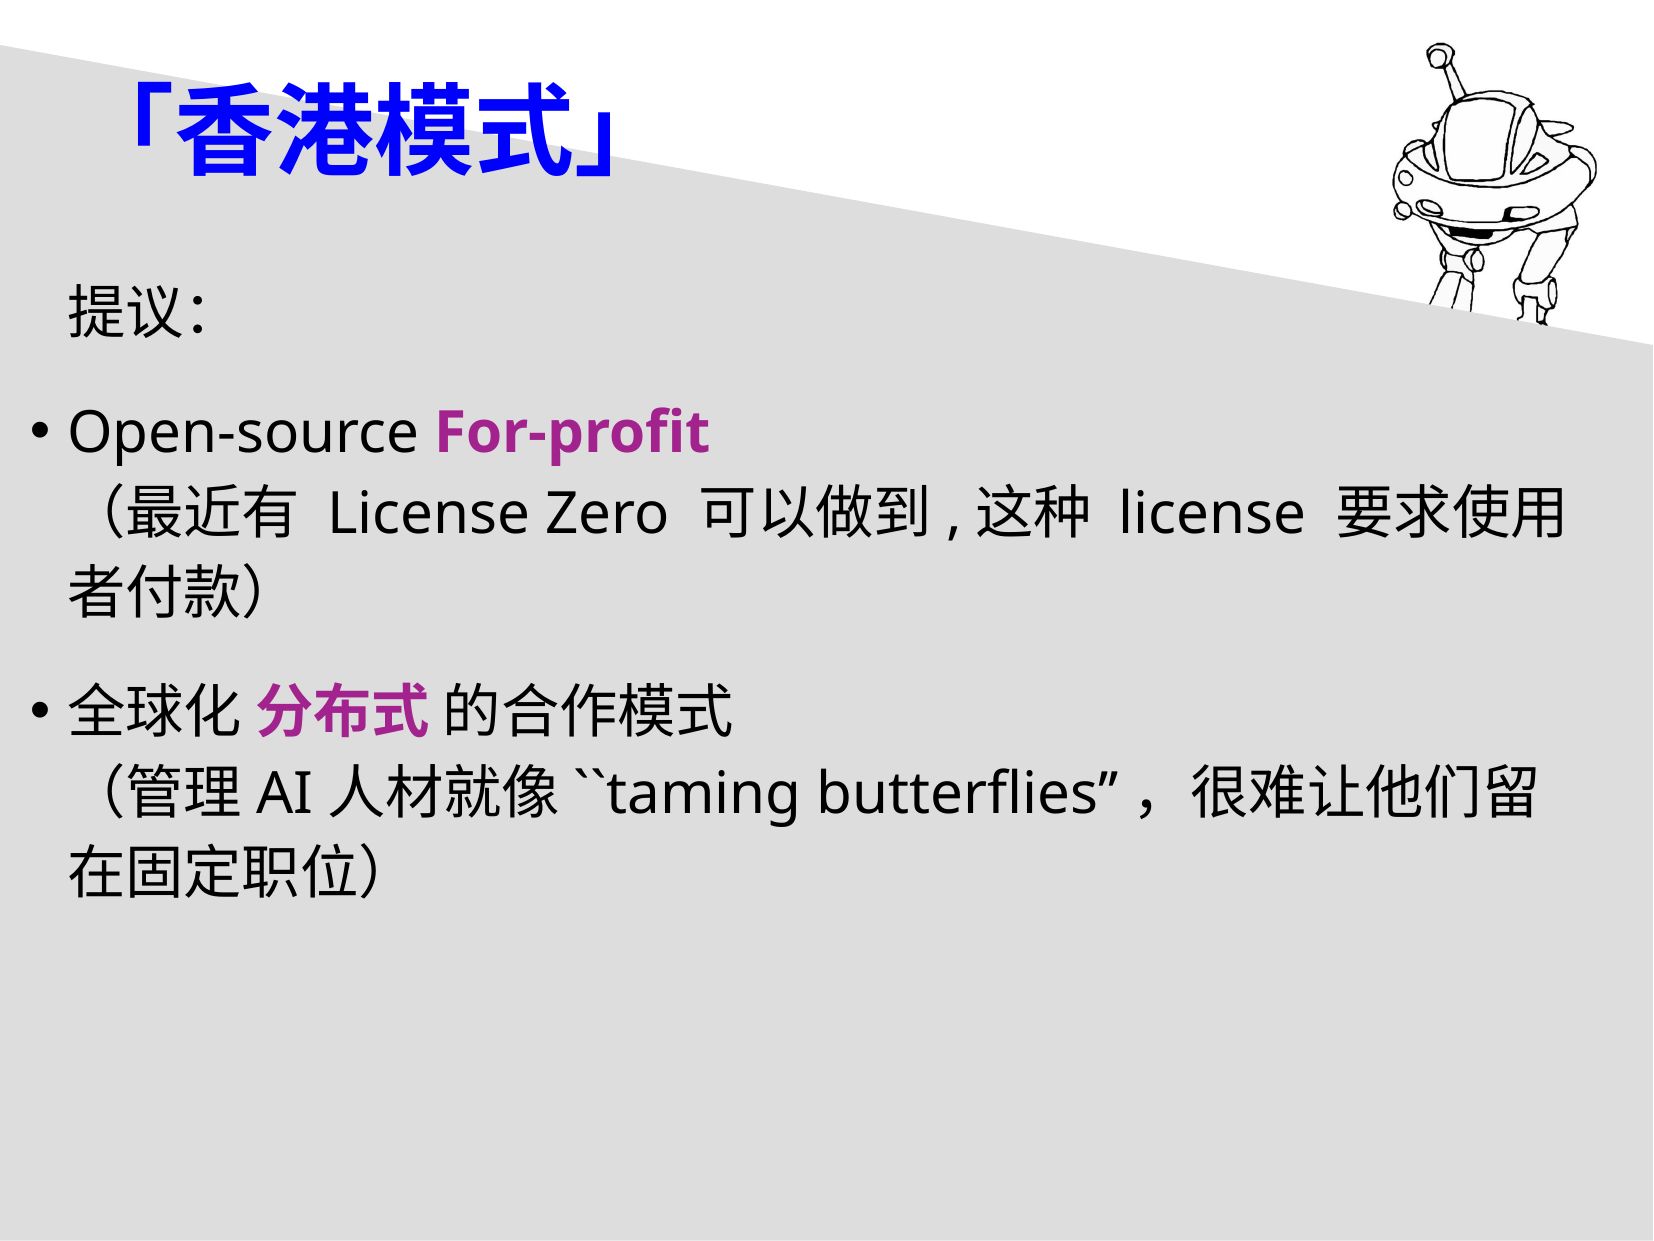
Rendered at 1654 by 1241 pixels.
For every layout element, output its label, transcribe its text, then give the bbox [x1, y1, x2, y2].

picture [1349, 30, 1625, 59]
text_box 提议： Open-source For-profit （最近有 License Zero 可以做到,这种 license 要求使用者付款） 全球化 分布式 的合作模式 （管理AI人材就像``taming butterflies’’，很难让他们留在固定职位） [15, 257, 1591, 1060]
picture [1349, 195, 1625, 339]
text_box [0, 45, 1653, 1241]
text_box 「香港模式」 [60, 59, 1653, 195]
